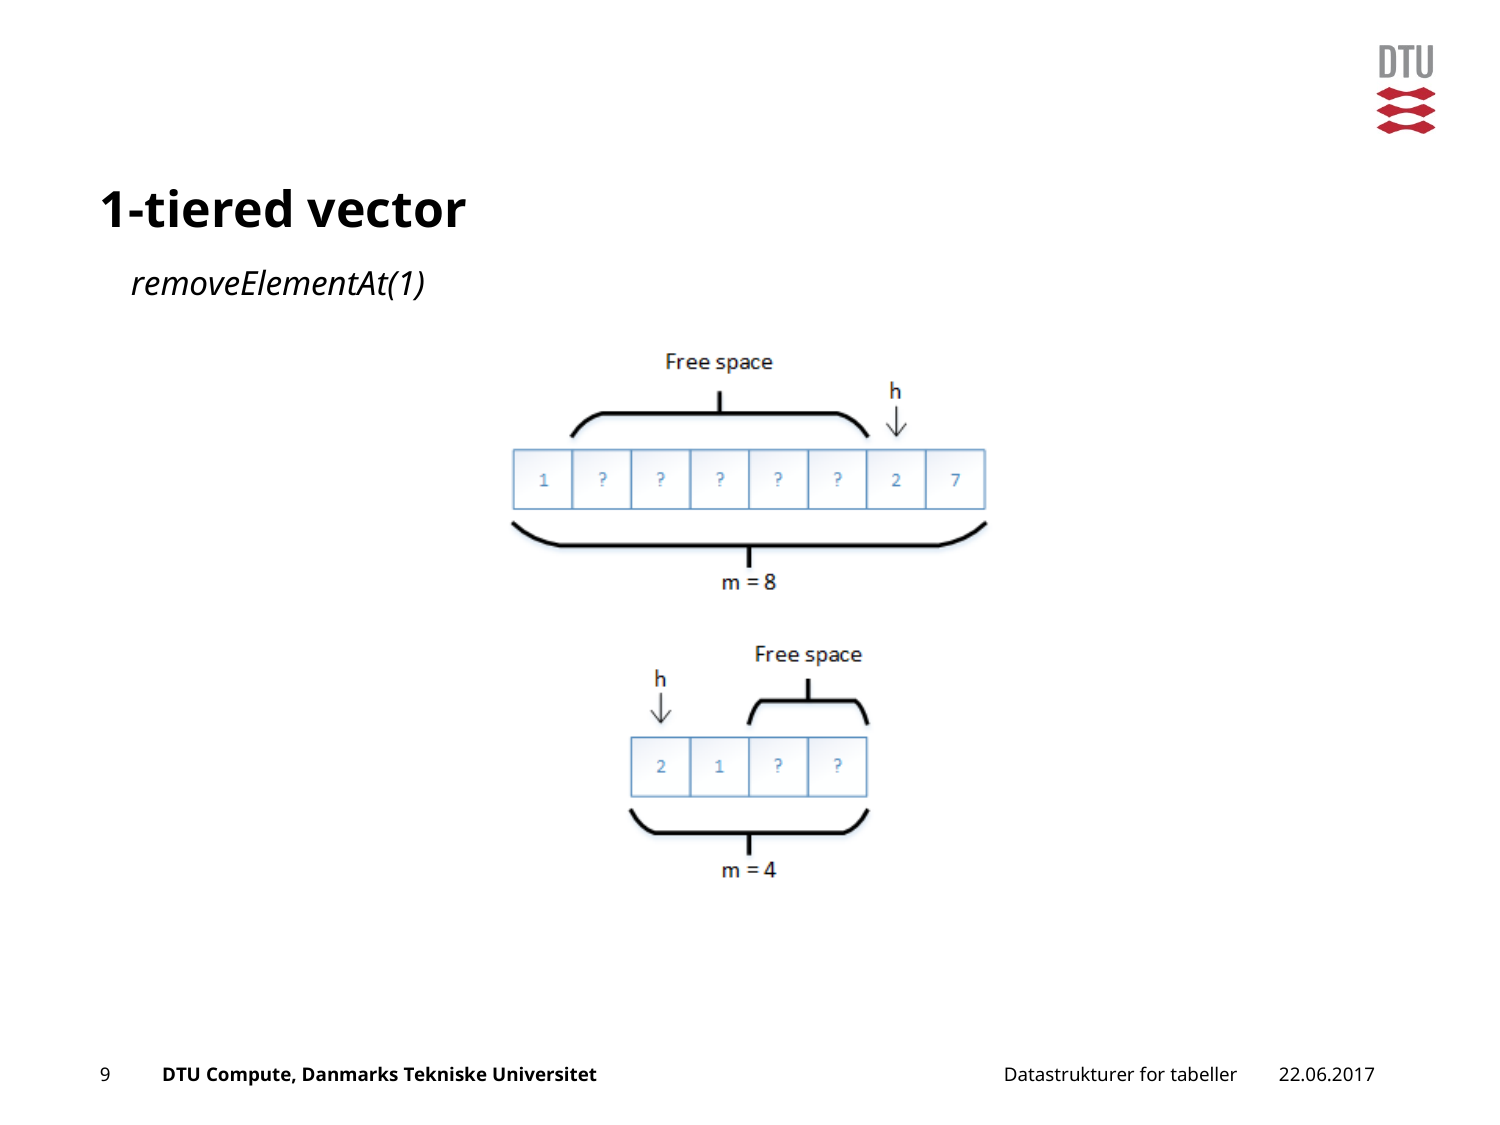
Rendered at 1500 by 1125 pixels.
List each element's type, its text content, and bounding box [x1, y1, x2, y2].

picture [1356, 45, 1436, 134]
title 1-tiered vector [99, 49, 1375, 238]
list removeElementAt(1) [99, 262, 1375, 1012]
